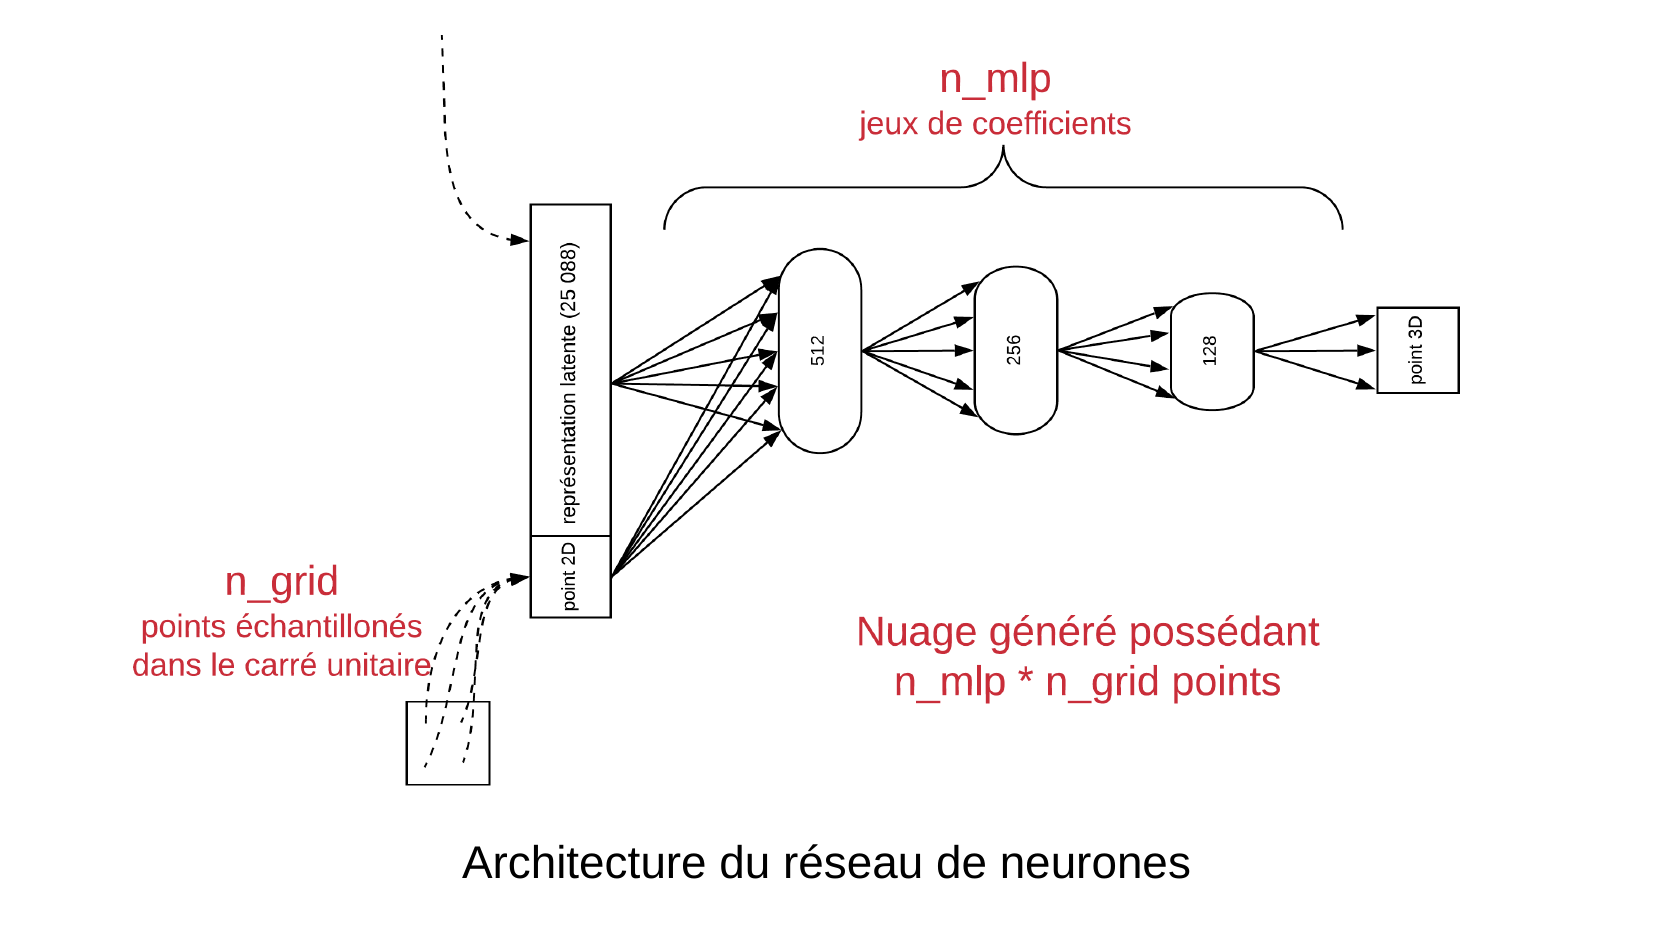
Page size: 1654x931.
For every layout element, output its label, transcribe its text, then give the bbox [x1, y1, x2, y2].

subtitle Architecture du réseau de neurones [0, 795, 1654, 931]
picture [75, 35, 1501, 826]
